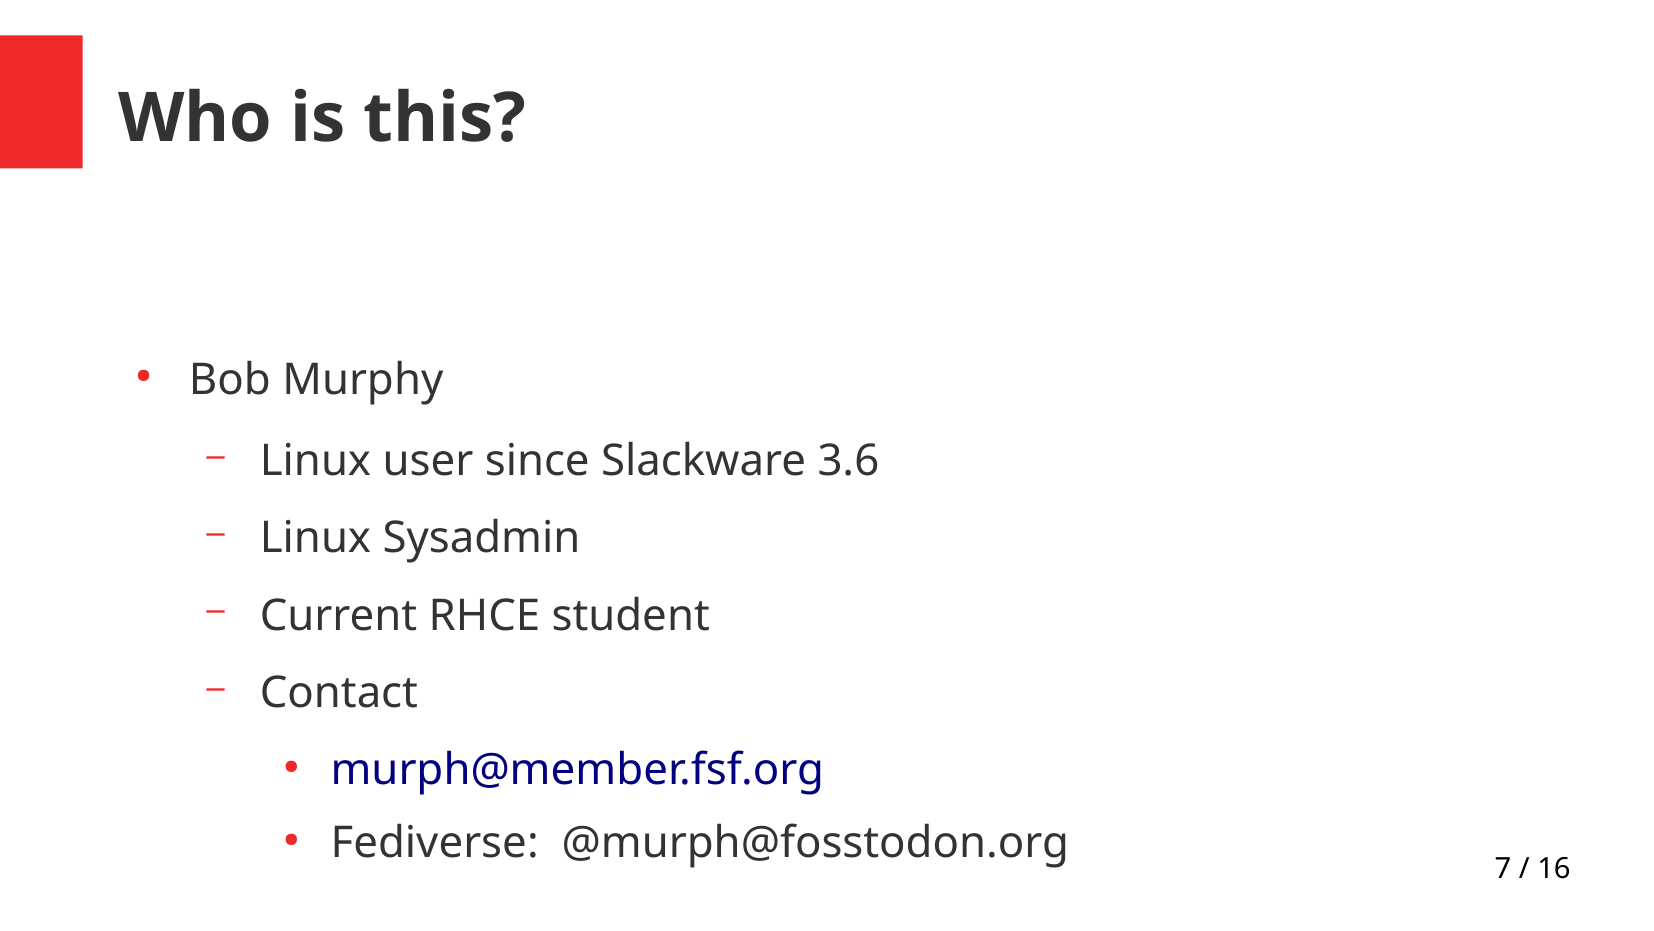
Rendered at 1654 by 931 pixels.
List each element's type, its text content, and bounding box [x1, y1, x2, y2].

list Bob Murphy Linux user since Slackware 3.6 Linux Sysadmin Current RHCE student Contact murph@member.fsf.org Fediverse: @murph@fosstodon.org [118, 265, 1536, 806]
title Who is this? [118, 37, 1571, 193]
